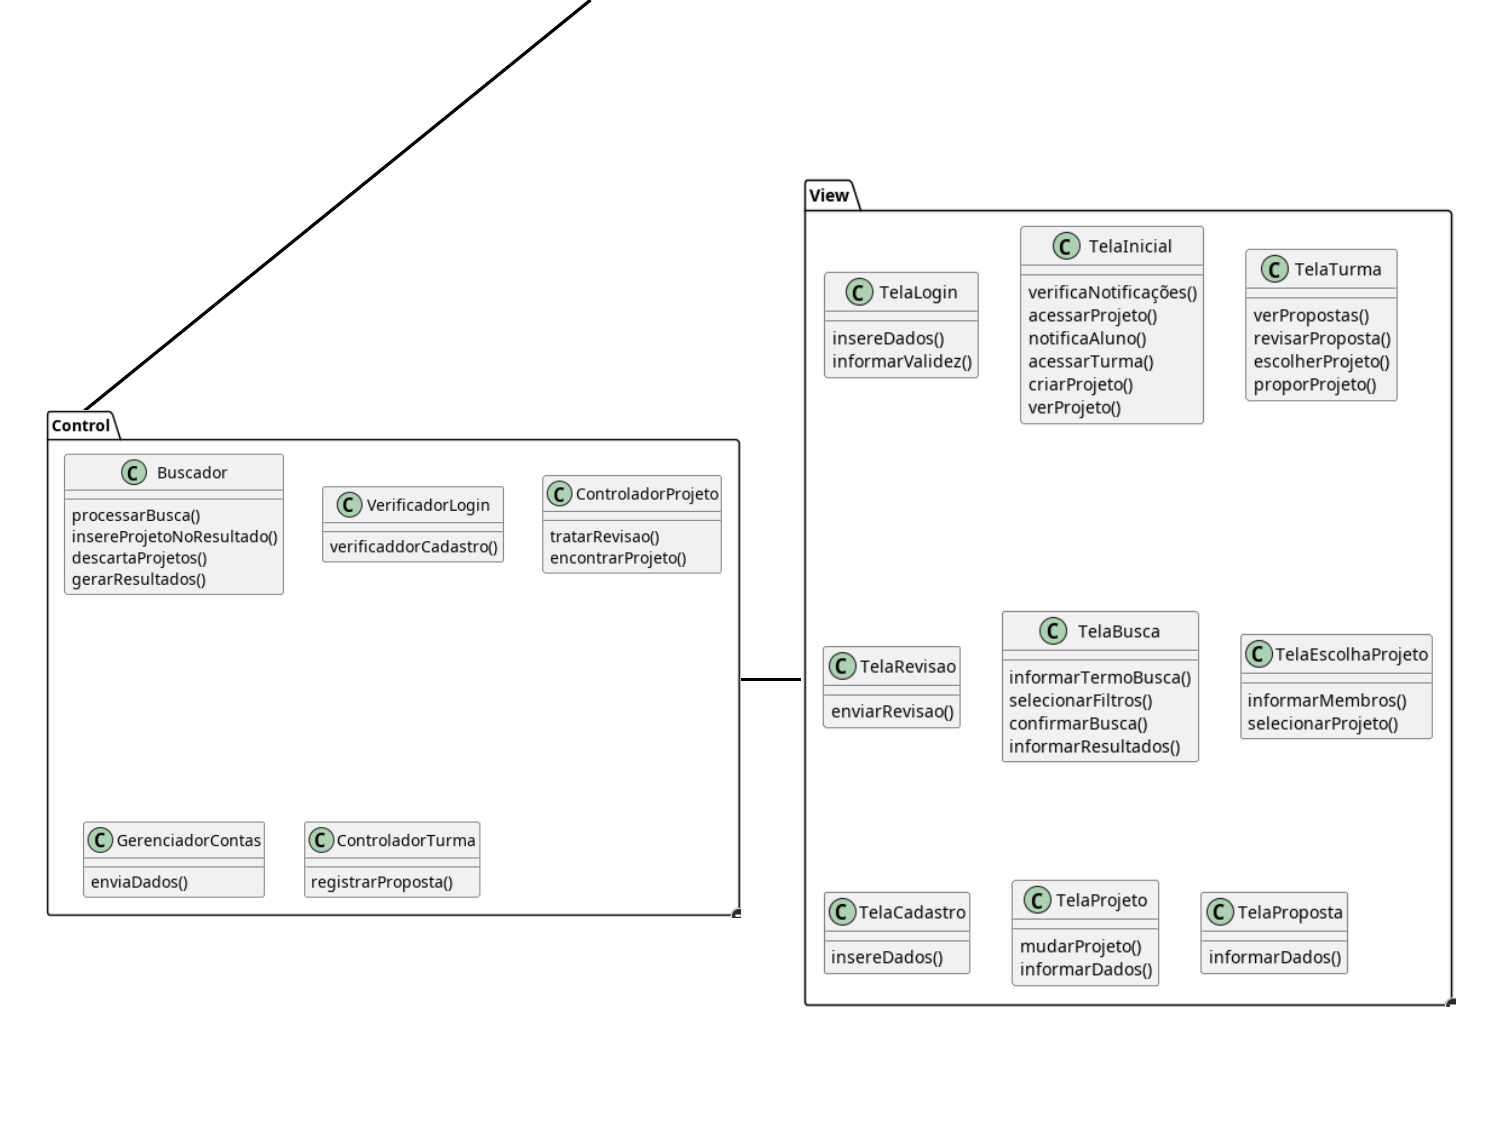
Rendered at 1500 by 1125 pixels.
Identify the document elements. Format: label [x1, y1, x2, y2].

picture [46, 410, 741, 918]
picture [801, 175, 1456, 1007]
